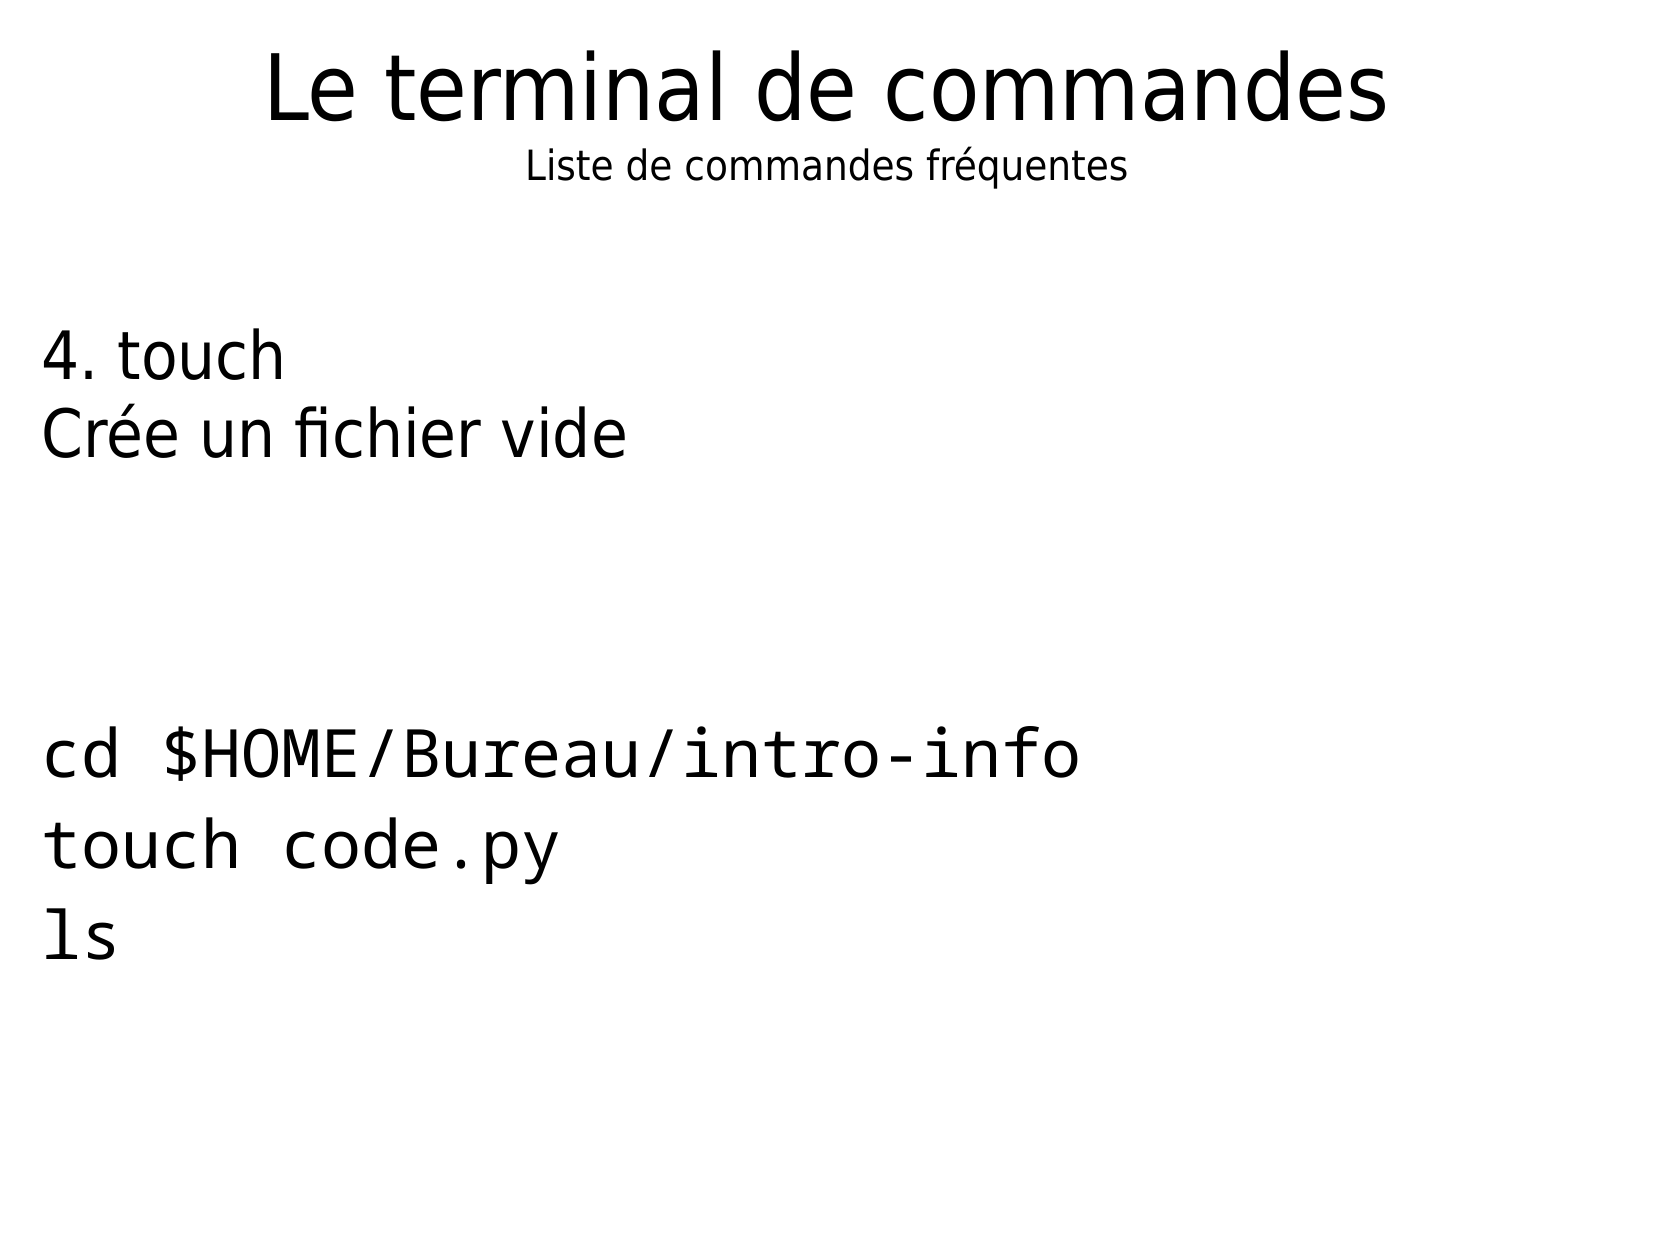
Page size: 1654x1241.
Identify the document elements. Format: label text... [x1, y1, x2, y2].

title Le terminal de commandes Liste de commandes fréquentes [41, 12, 1613, 214]
title 4. touch Crée un fichier vide cd $HOME/Bureau/intro-info touch code.py ls [41, 240, 1613, 1201]
